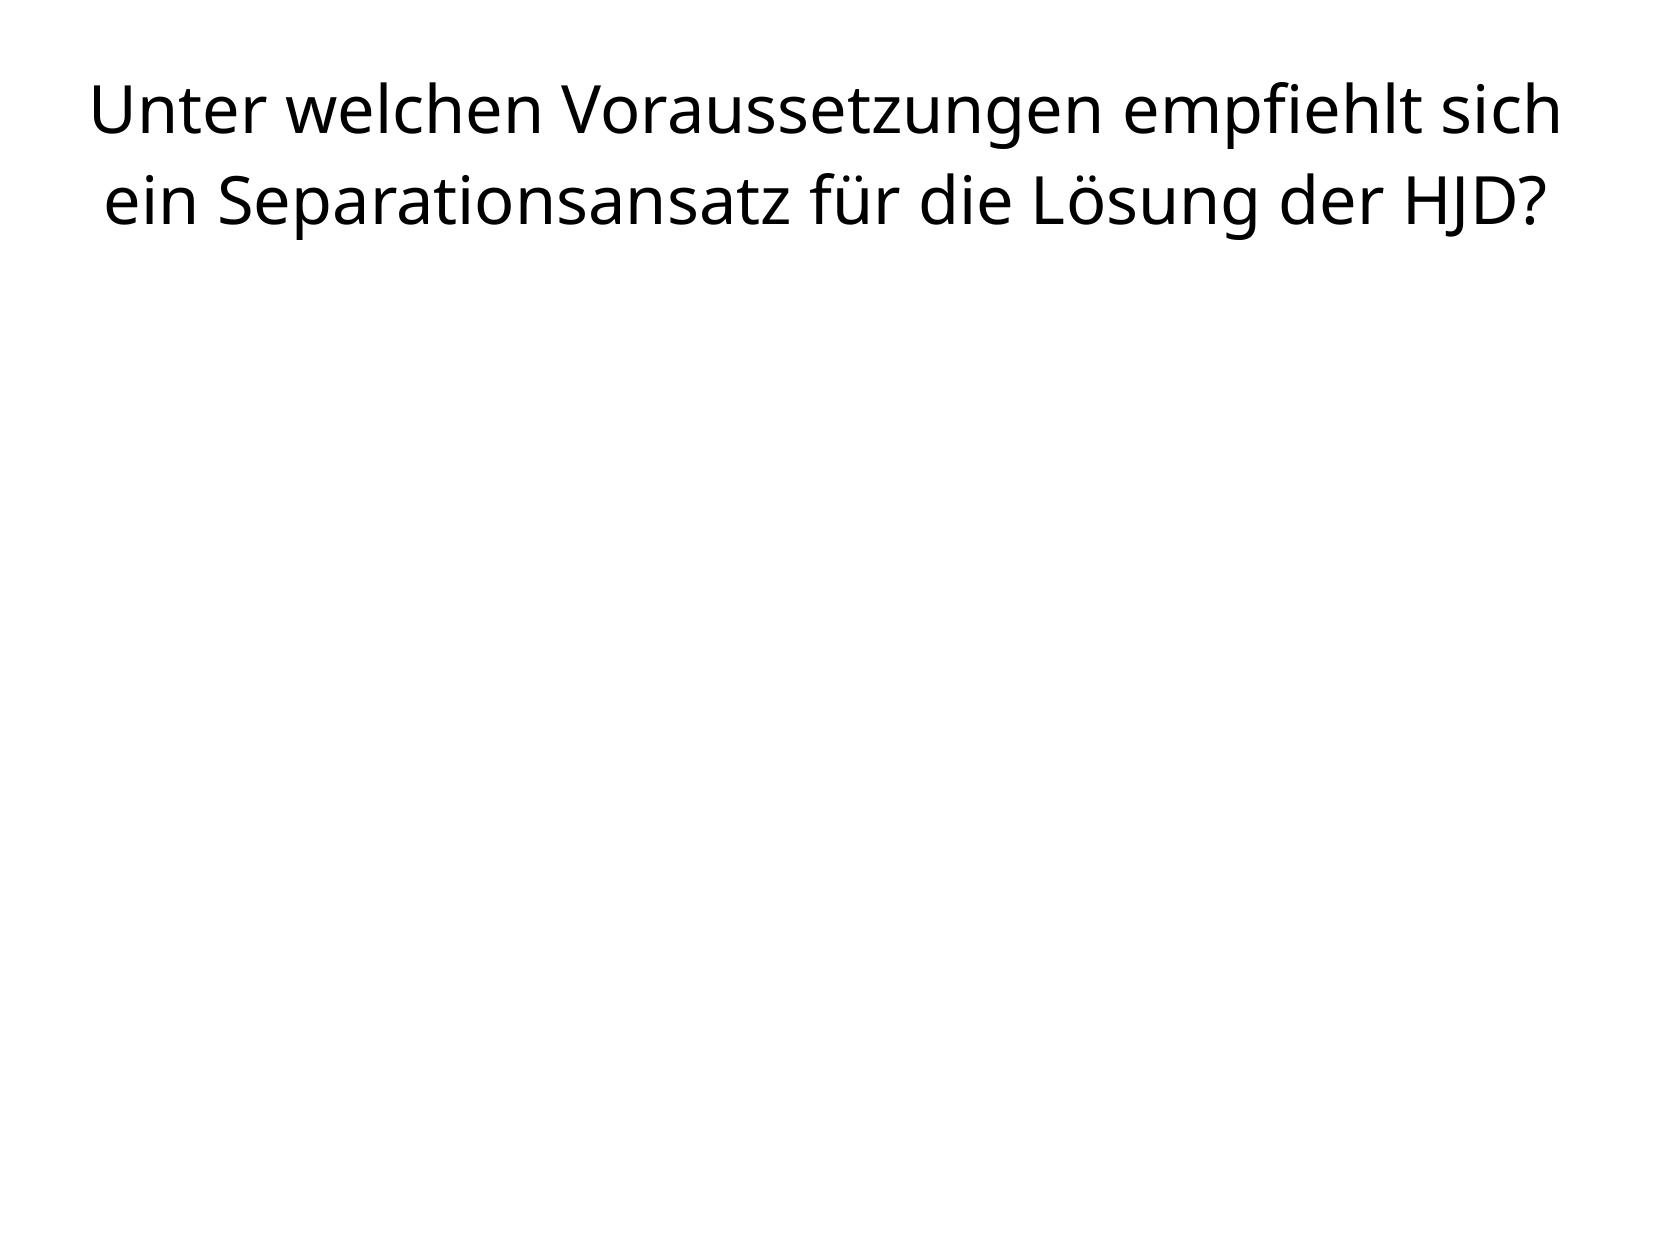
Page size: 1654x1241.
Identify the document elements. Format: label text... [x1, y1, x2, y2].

title Unter welchen Voraussetzungen empfiehlt sich ein Separationsansatz für die Lösung der HJD? [82, 49, 1571, 257]
